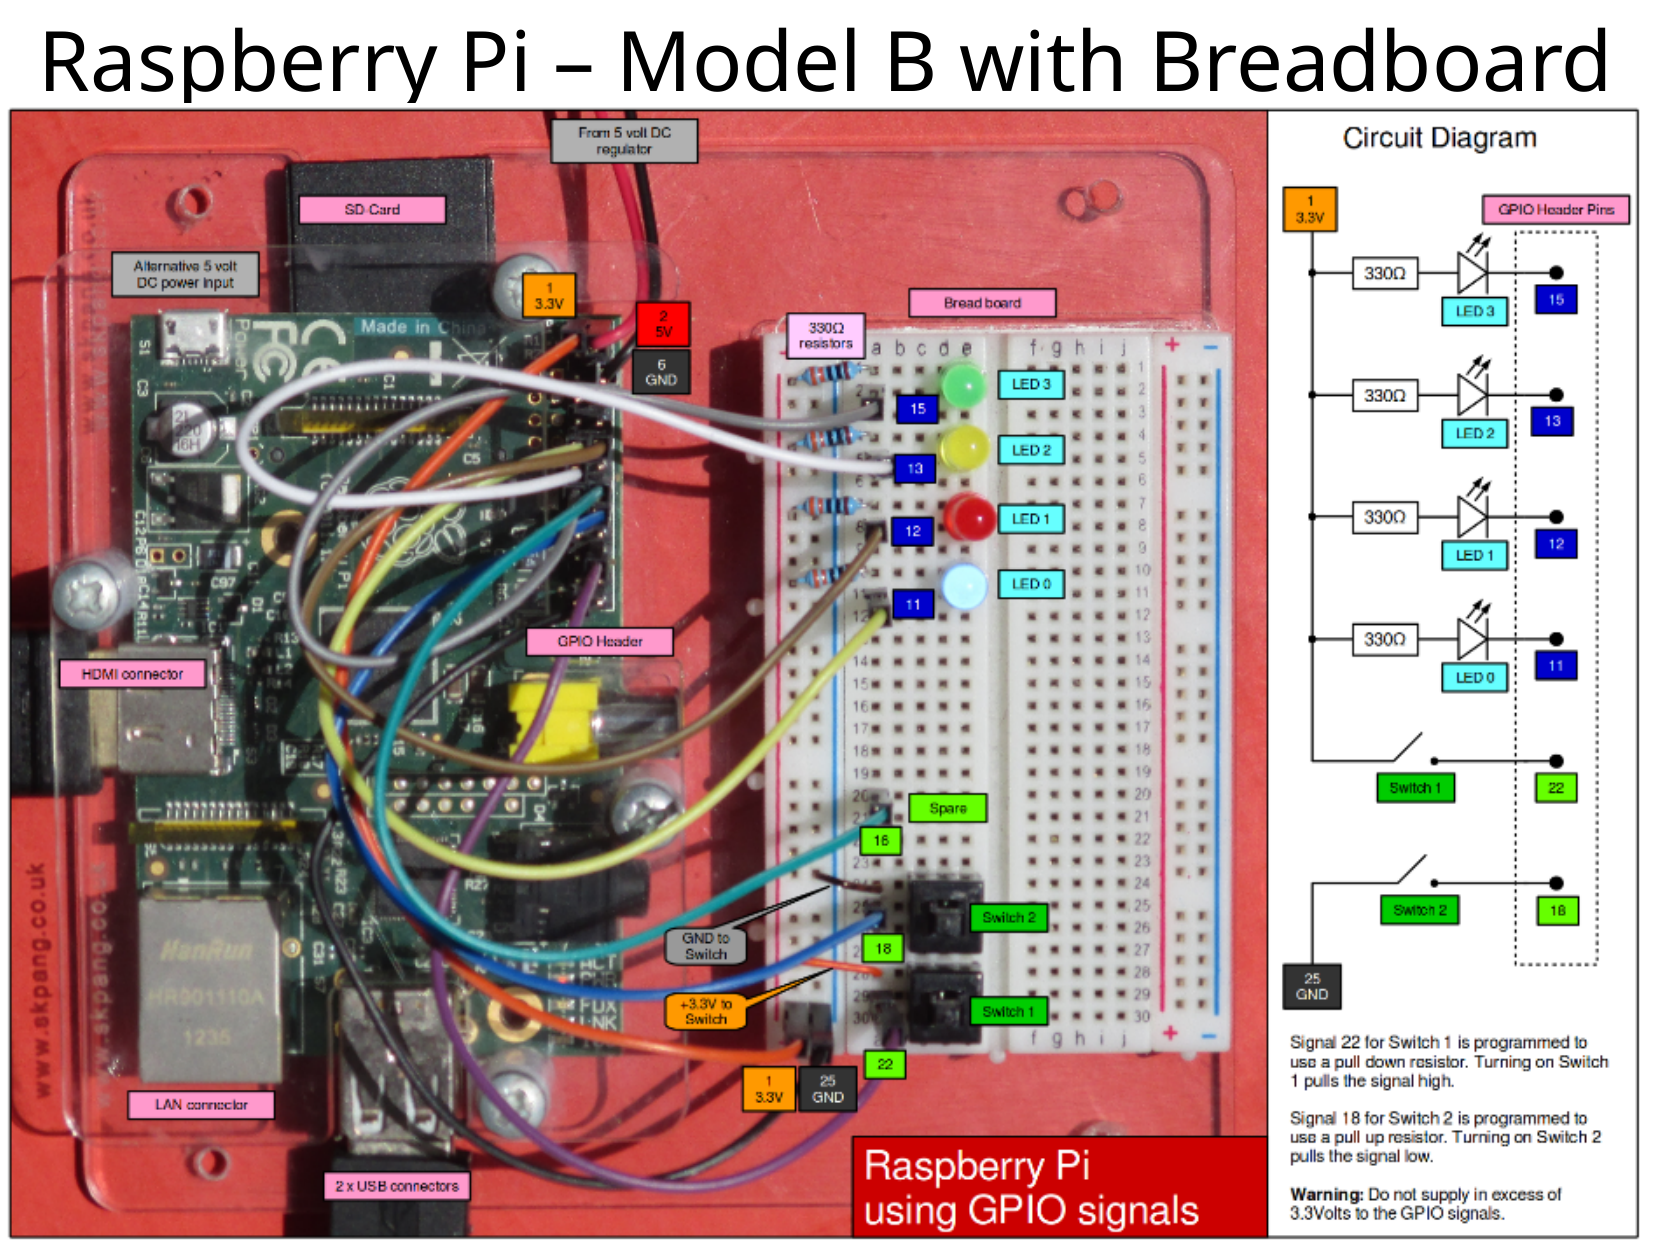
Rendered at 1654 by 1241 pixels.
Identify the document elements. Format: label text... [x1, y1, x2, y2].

picture [5, 103, 1648, 1241]
title Raspberry Pi – Model B with Breadboard [35, 11, 1619, 103]
